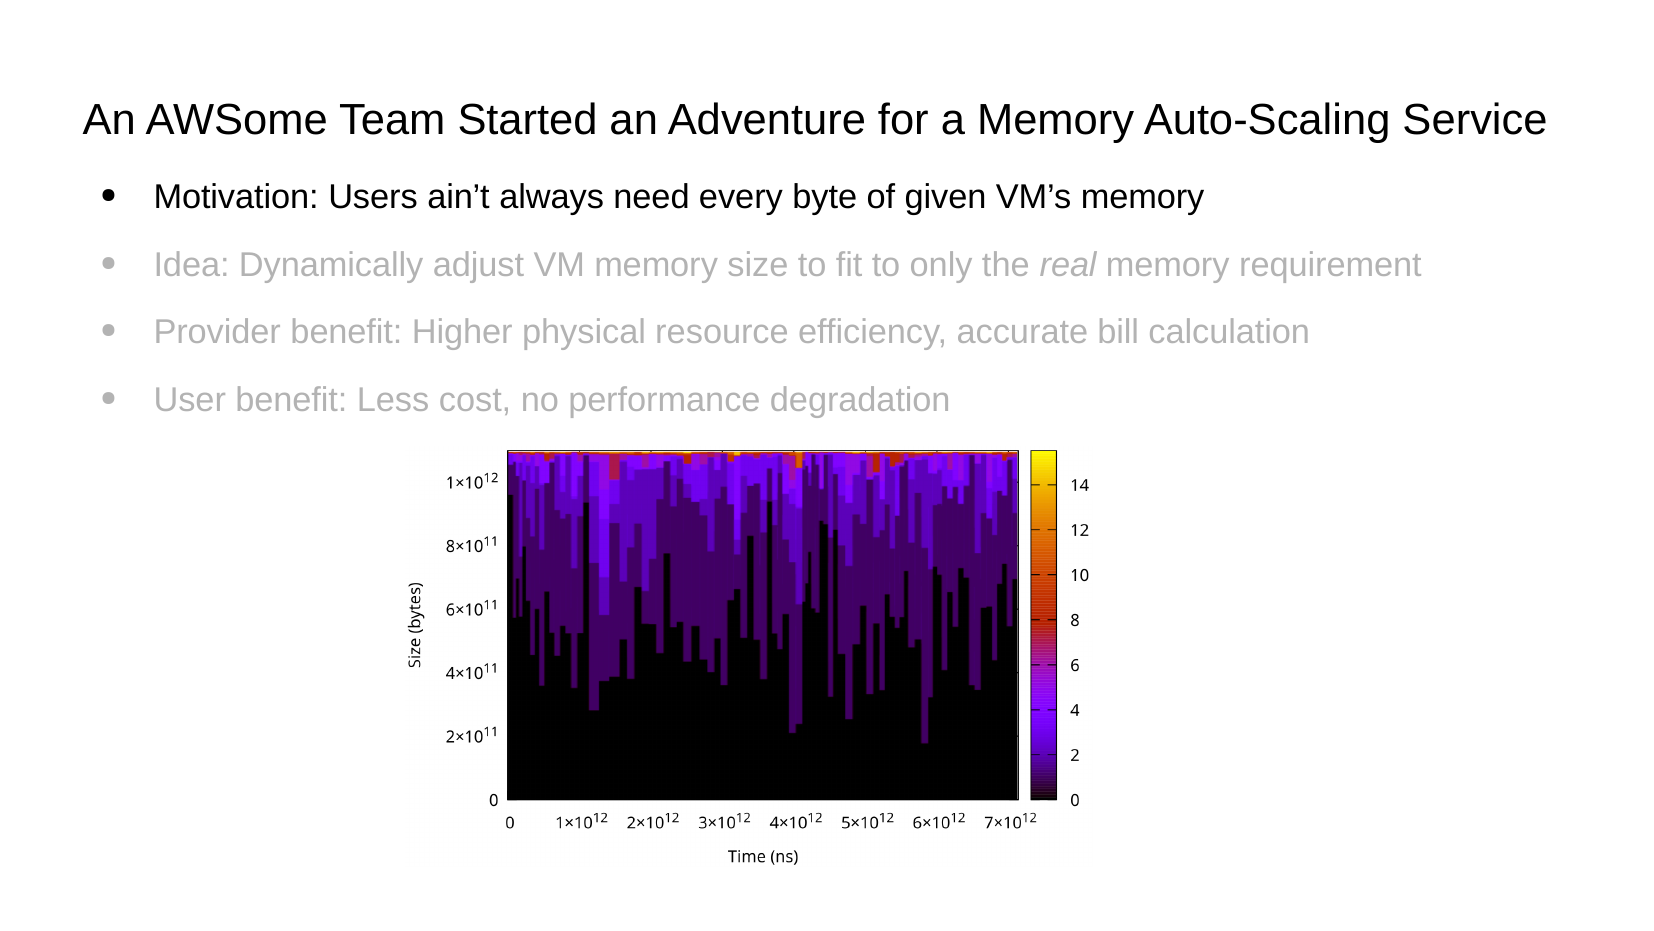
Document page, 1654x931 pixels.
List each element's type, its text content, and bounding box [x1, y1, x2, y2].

list Motivation: Users ain’t always need every byte of given VM’s memory Idea: Dynamically adjust VM memory size to fit to only the real memory requirement Provider benefit: Higher physical resource efficiency, accurate bill calculation User benefit: Less cost, no performance degradation [82, 177, 1571, 833]
title An AWSome Team Started an Adventure for a Memory Auto-Scaling Service [82, 81, 1571, 157]
picture [405, 446, 1093, 867]
text_box [75, 240, 1471, 436]
